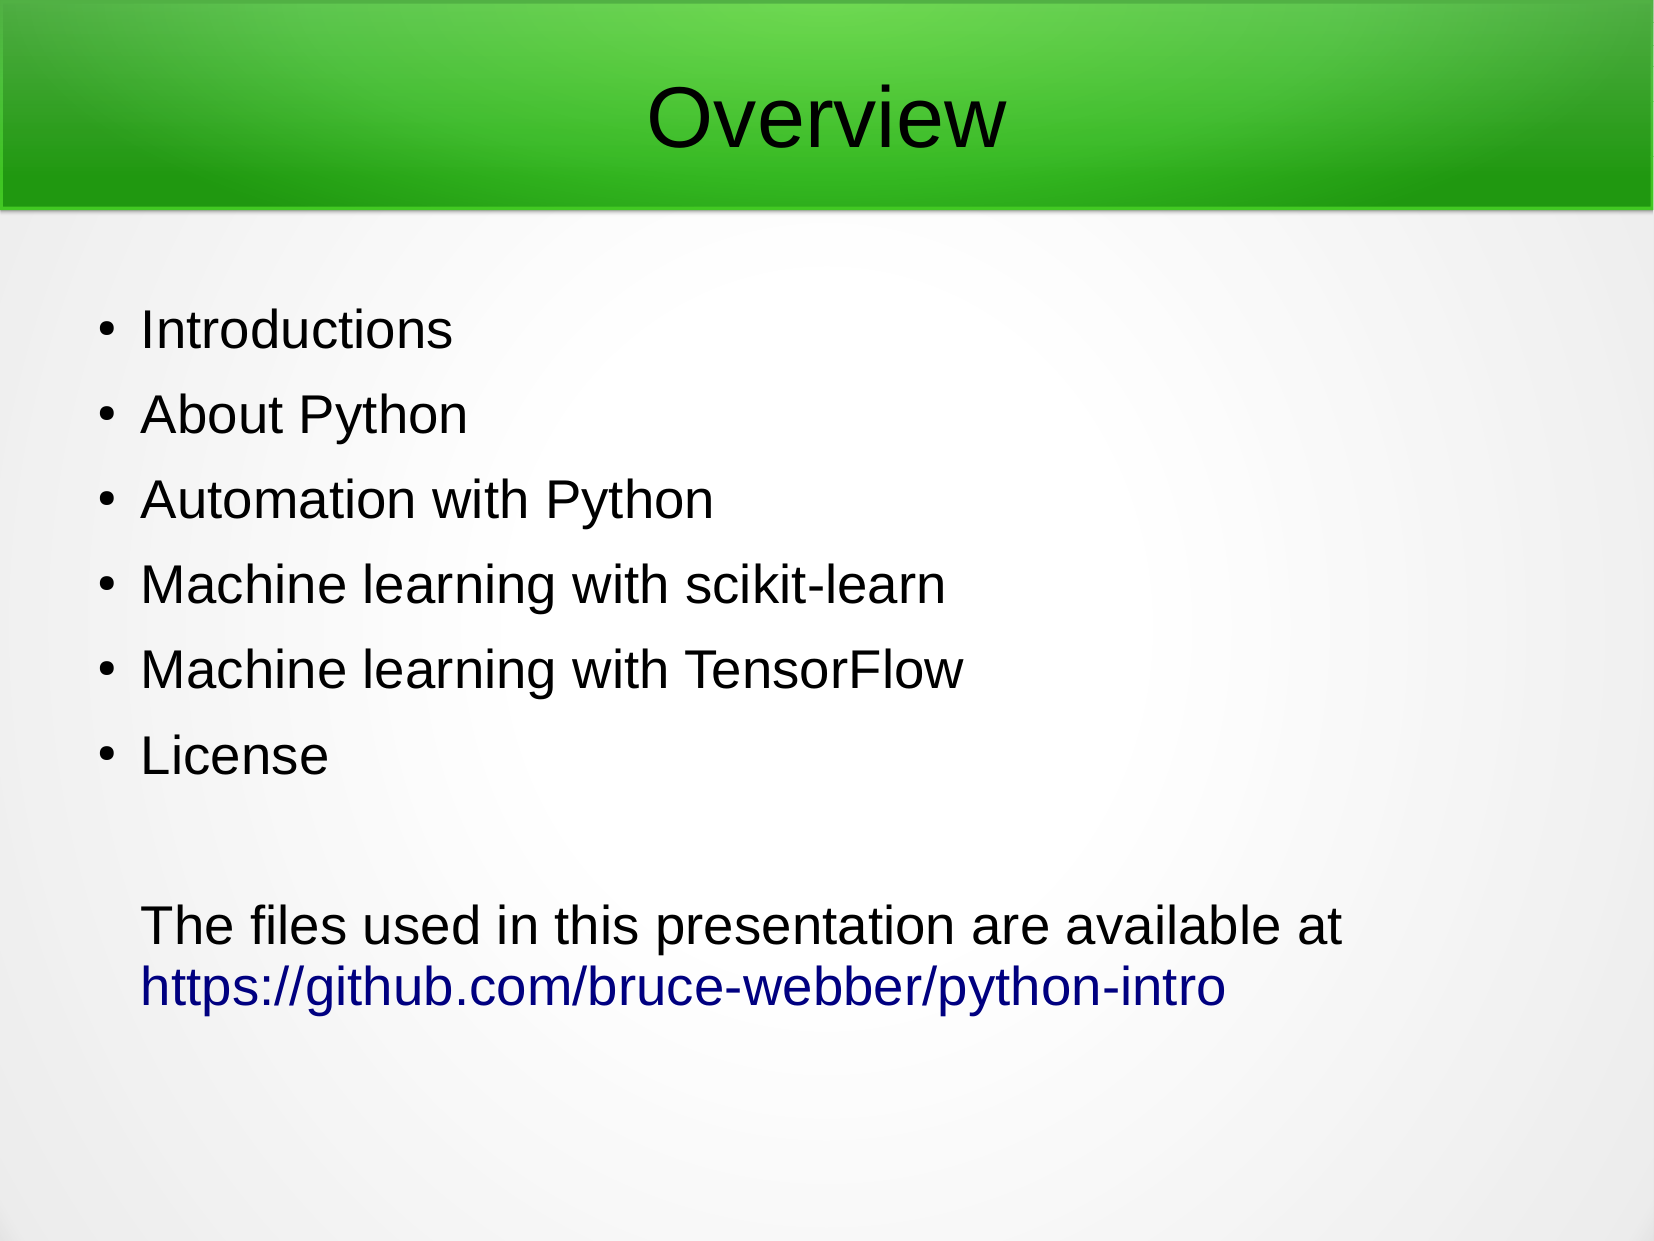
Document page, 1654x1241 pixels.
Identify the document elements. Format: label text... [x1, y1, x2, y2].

title Overview [82, 47, 1571, 189]
list Introductions About Python Automation with Python Machine learning with scikit-learn Machine learning with TensorFlow License The files used in this presentation are available at https://github.com/bruce-webber/python-intro [82, 299, 1571, 1019]
